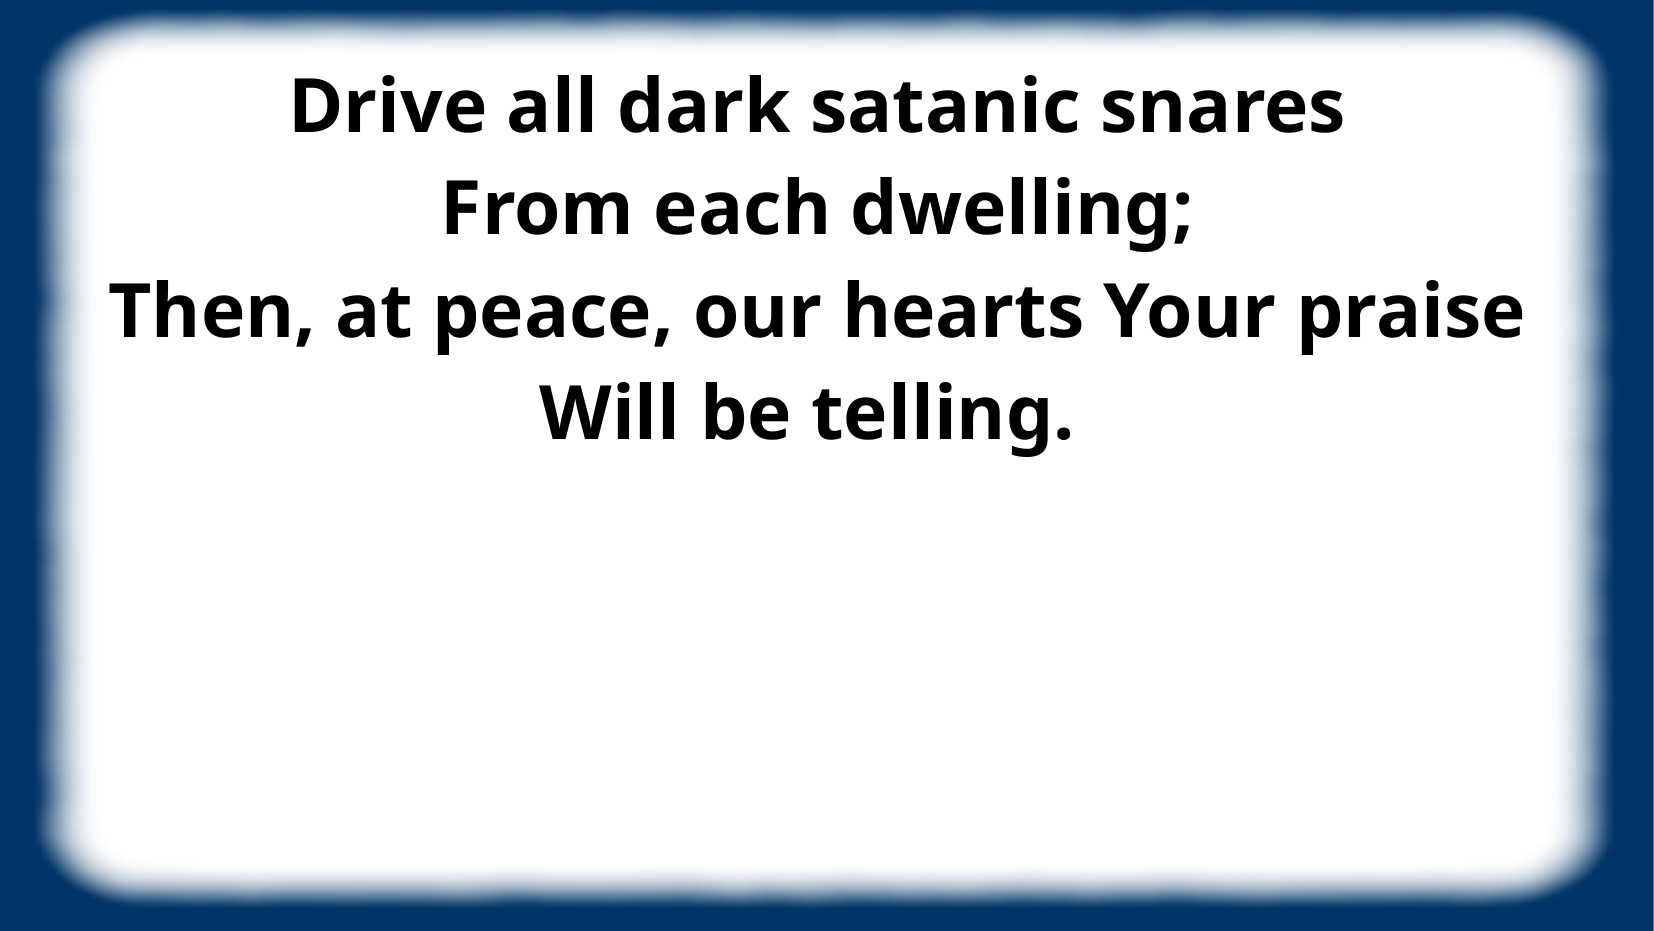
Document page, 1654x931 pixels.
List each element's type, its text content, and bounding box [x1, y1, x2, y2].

picture [0, 0, 1654, 931]
text_box Drive all dark satanic snares From each dwelling; Then, at peace, our hearts Your praise Will be telling. [90, 45, 1546, 460]
